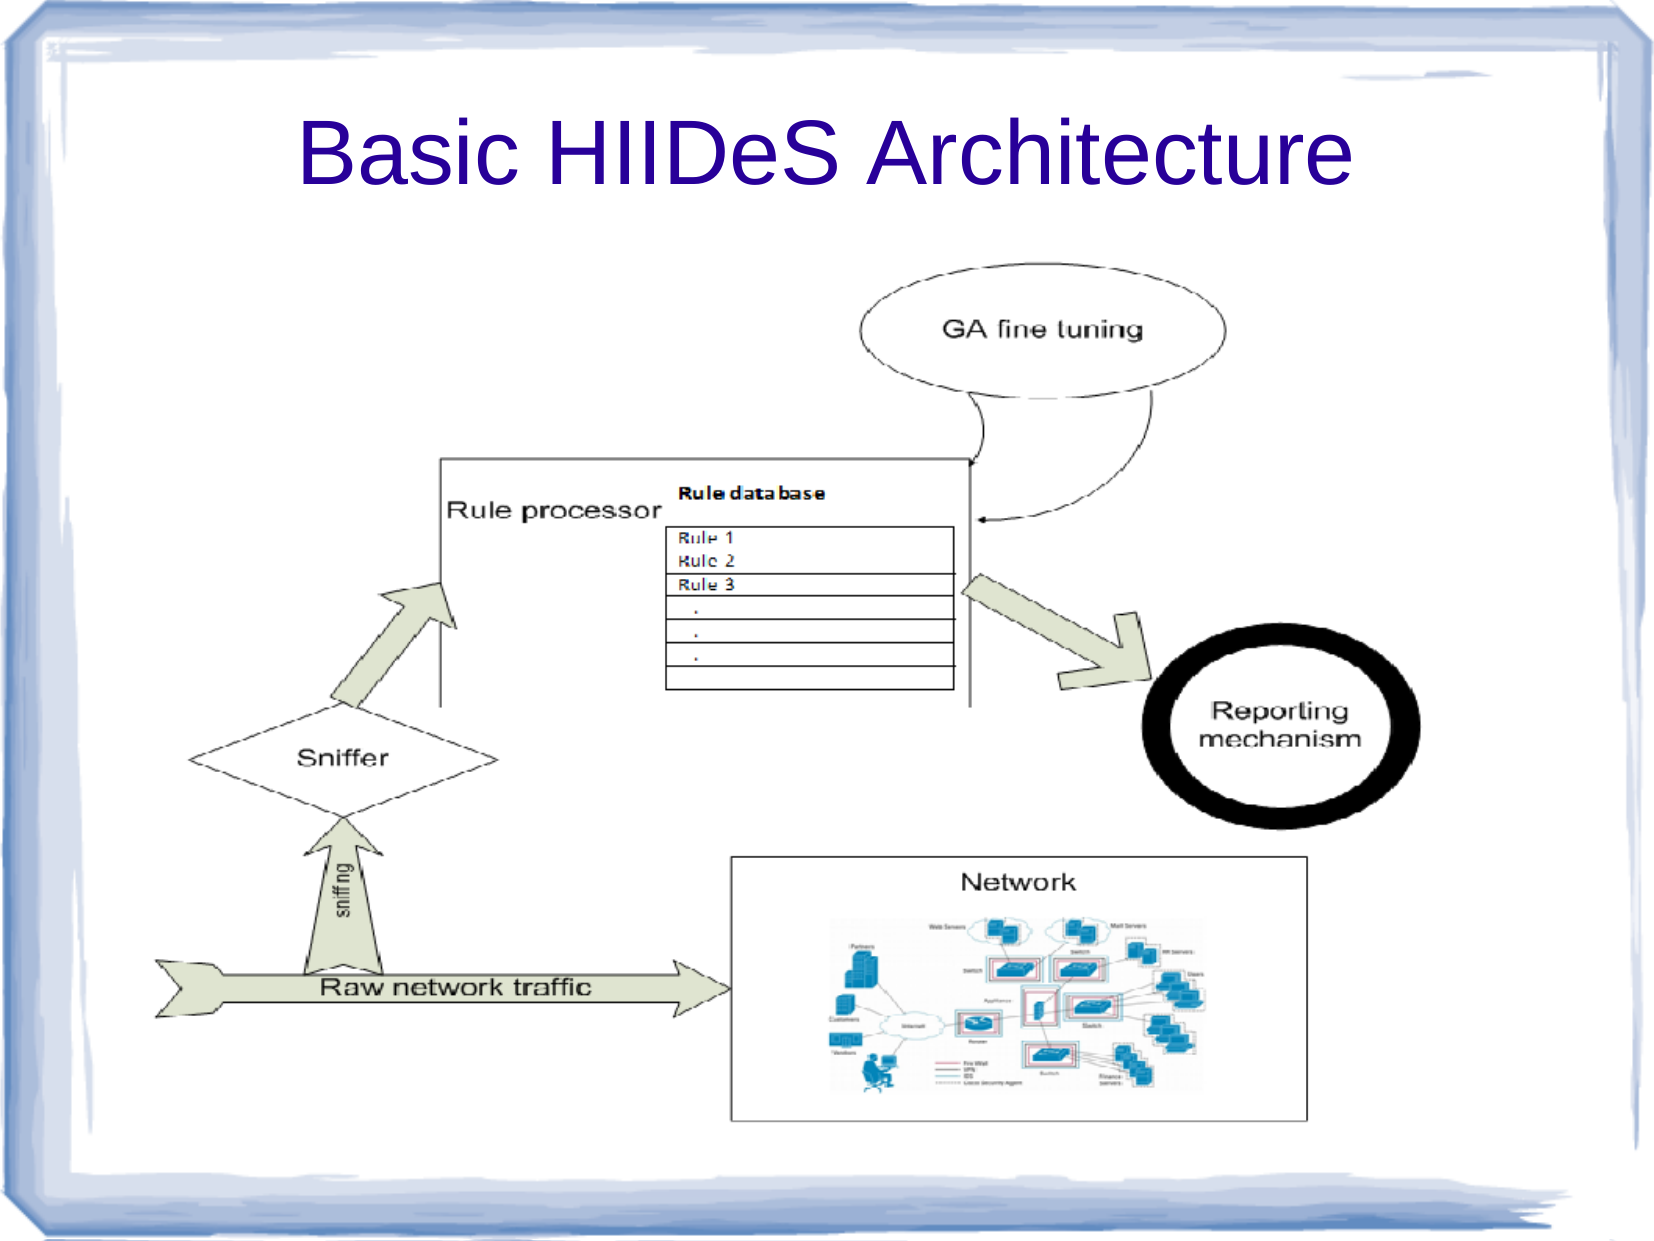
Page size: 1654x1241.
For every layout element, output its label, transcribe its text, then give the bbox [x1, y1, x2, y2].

picture [0, 0, 1654, 1241]
title Basic HIIDeS Architecture [82, 56, 1571, 250]
